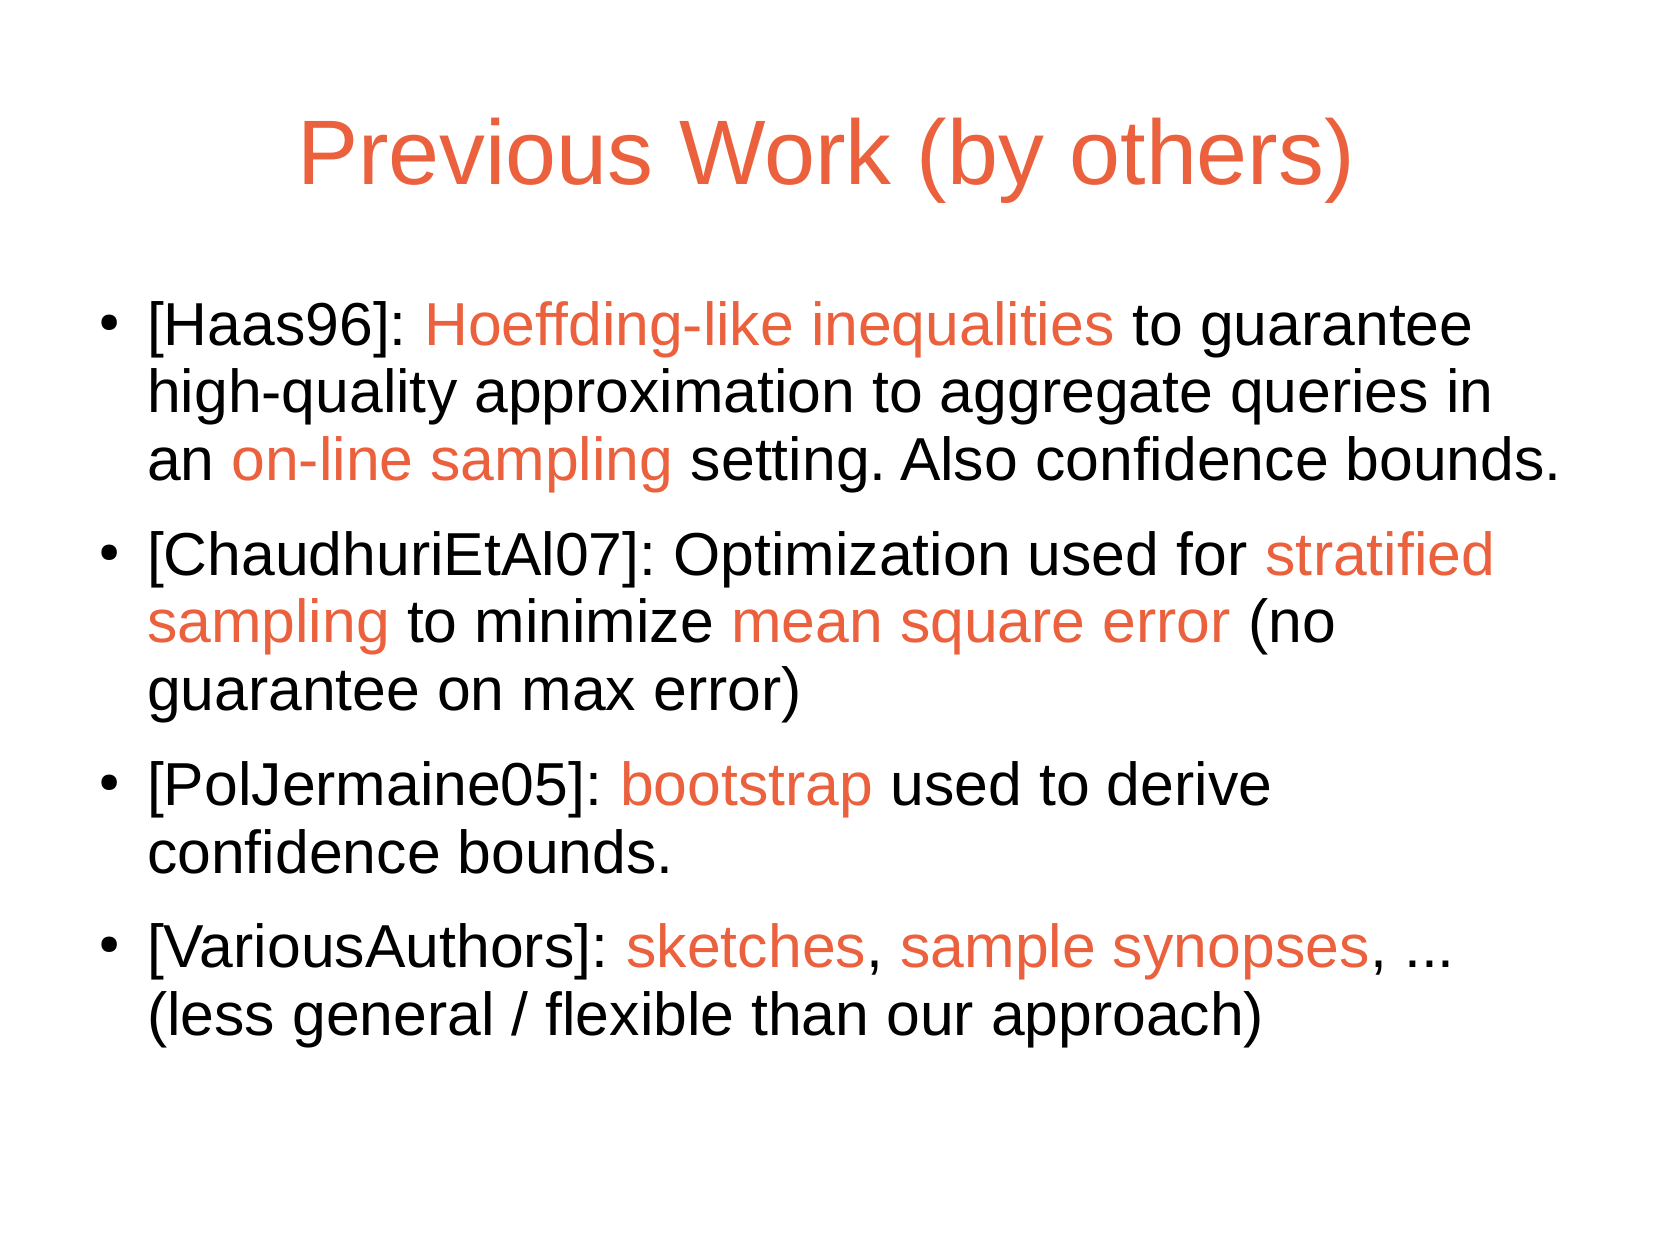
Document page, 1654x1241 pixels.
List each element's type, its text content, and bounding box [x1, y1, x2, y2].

title Previous Work (by others) [82, 49, 1571, 257]
list [Haas96]: Hoeffding-like inequalities to guarantee high-quality approximation to aggregate queries in an on-line sampling setting. Also confidence bounds. [ChaudhuriEtAl07]: Optimization used for stratified sampling to minimize mean square error (no guarantee on max error) [PolJermaine05]: bootstrap used to derive confidence bounds. [VariousAuthors]: sketches, sample synopses, ... (less general / flexible than our approach) [82, 290, 1571, 1109]
